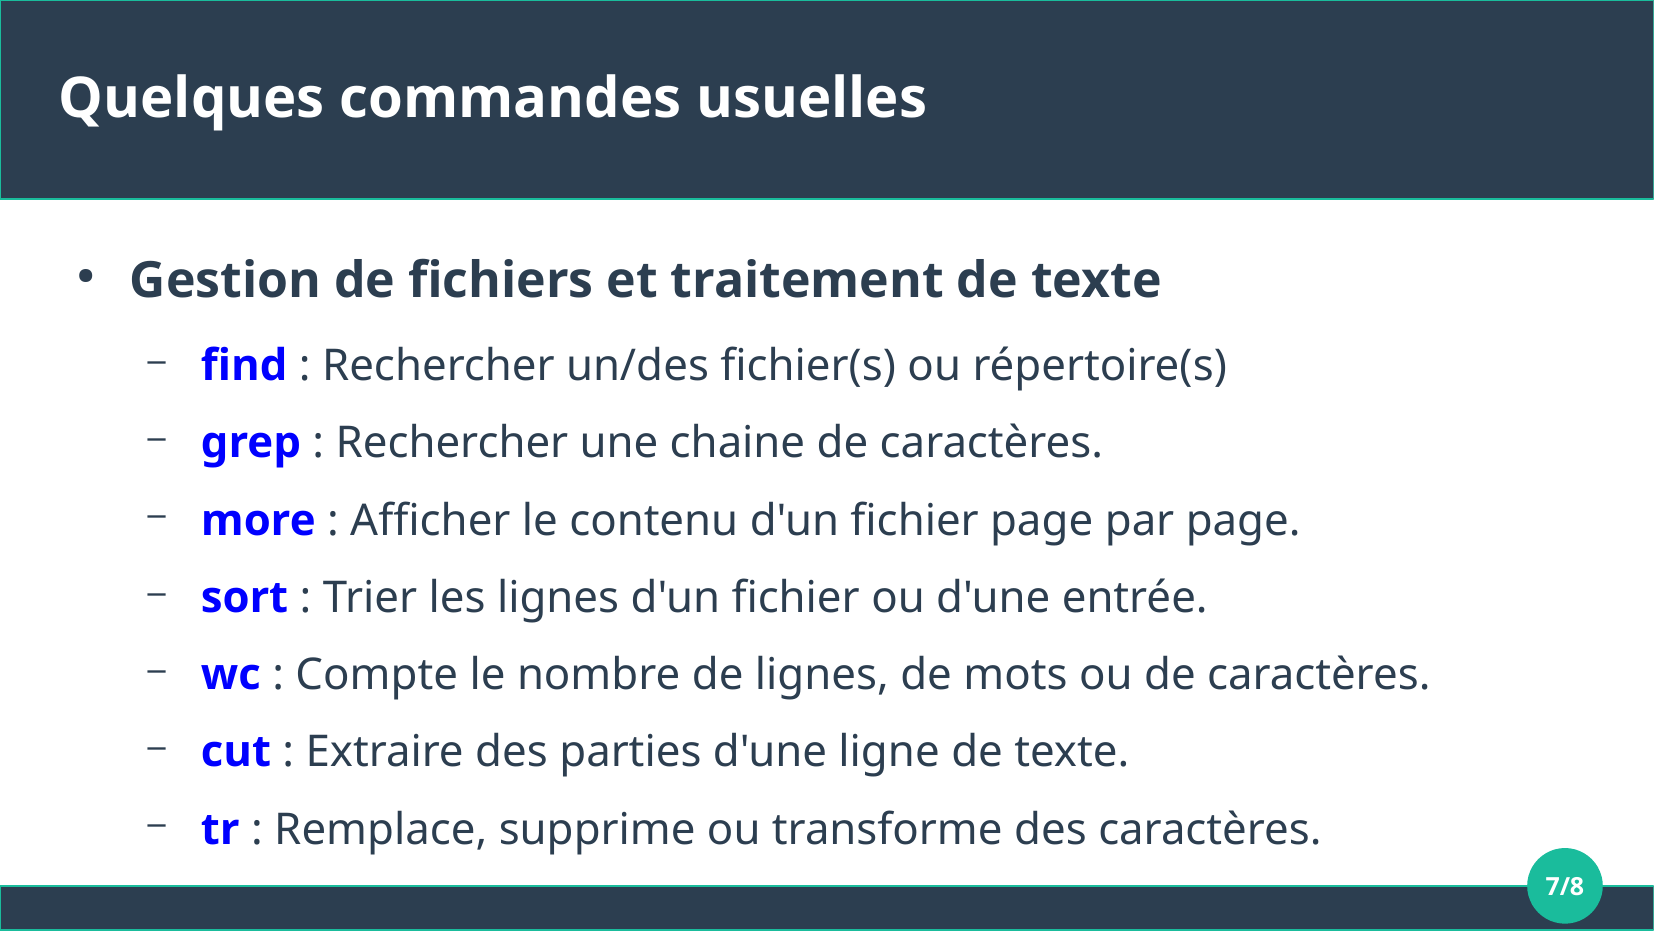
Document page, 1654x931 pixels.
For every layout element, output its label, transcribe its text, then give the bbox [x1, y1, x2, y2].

title Quelques commandes usuelles [59, 37, 1595, 155]
list Gestion de fichiers et traitement de texte find : Rechercher un/des fichier(s) ou répertoire(s) grep : Rechercher une chaine de caractères. more : Afficher le contenu d'un fichier page par page. sort : Trier les lignes d'un fichier ou d'une entrée. wc : Compte le nombre de lignes, de mots ou de caractères. cut : Extraire des parties d'une ligne de texte. tr : Remplace, supprime ou transforme des caractères. [59, 243, 1595, 864]
